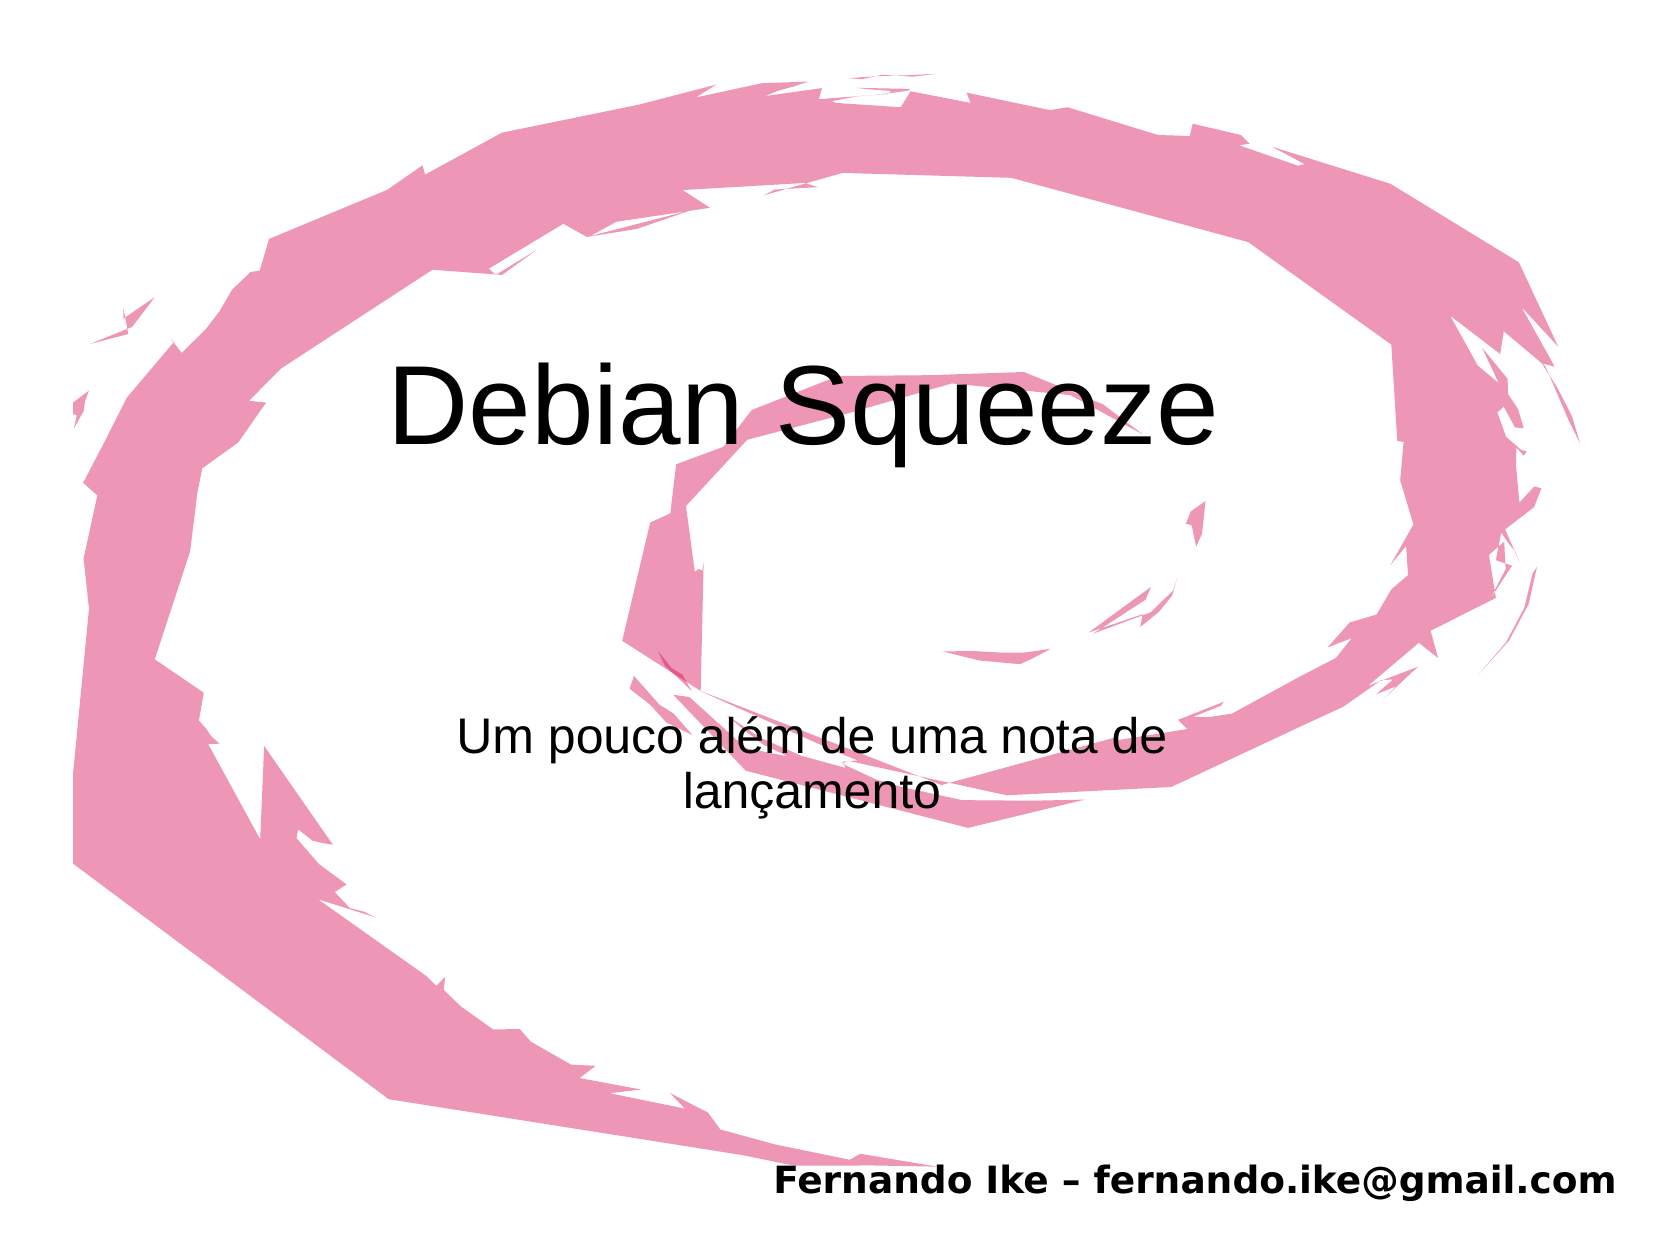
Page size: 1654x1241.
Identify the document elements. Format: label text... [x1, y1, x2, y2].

title Debian Squeeze [59, 309, 1548, 502]
text_box Um pouco além de uma nota de lançamento [354, 700, 1270, 827]
text_box Fernando Ike – fernando.ike@gmail.com [758, 1151, 1636, 1211]
